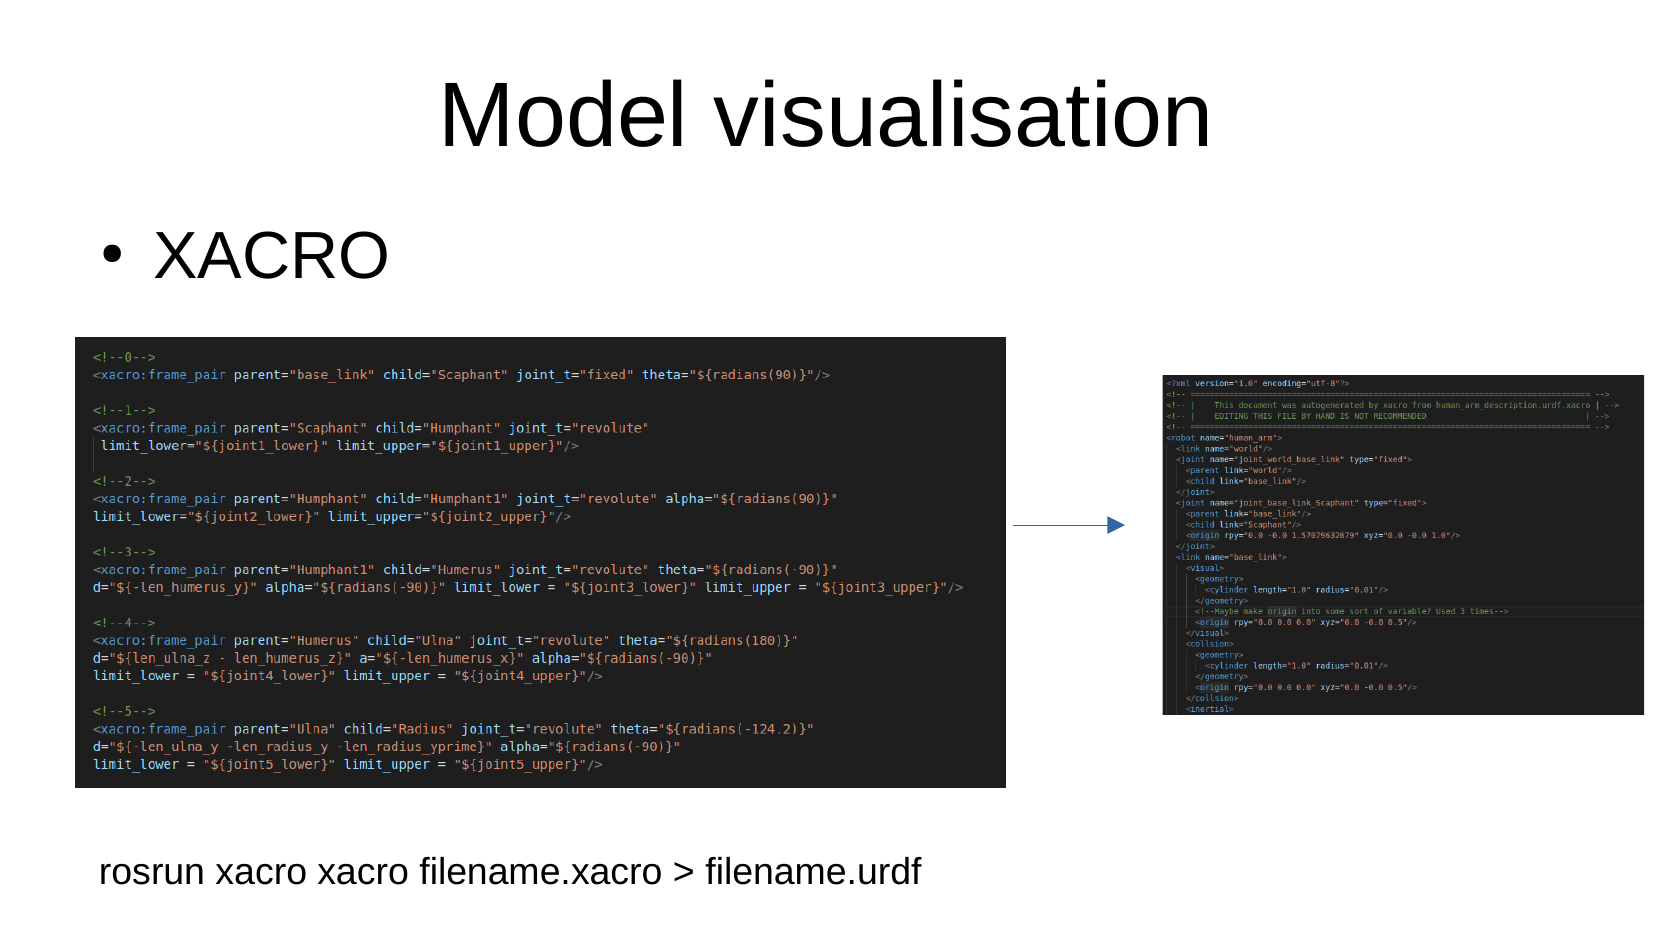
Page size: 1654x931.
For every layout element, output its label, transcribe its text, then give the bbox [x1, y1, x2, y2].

picture [1162, 375, 1645, 715]
text_box rosrun xacro xacro filename.xacro > filename.urdf [84, 843, 1613, 901]
list XACRO [82, 217, 1571, 758]
title Model visualisation [82, 37, 1571, 193]
picture [75, 337, 1006, 788]
